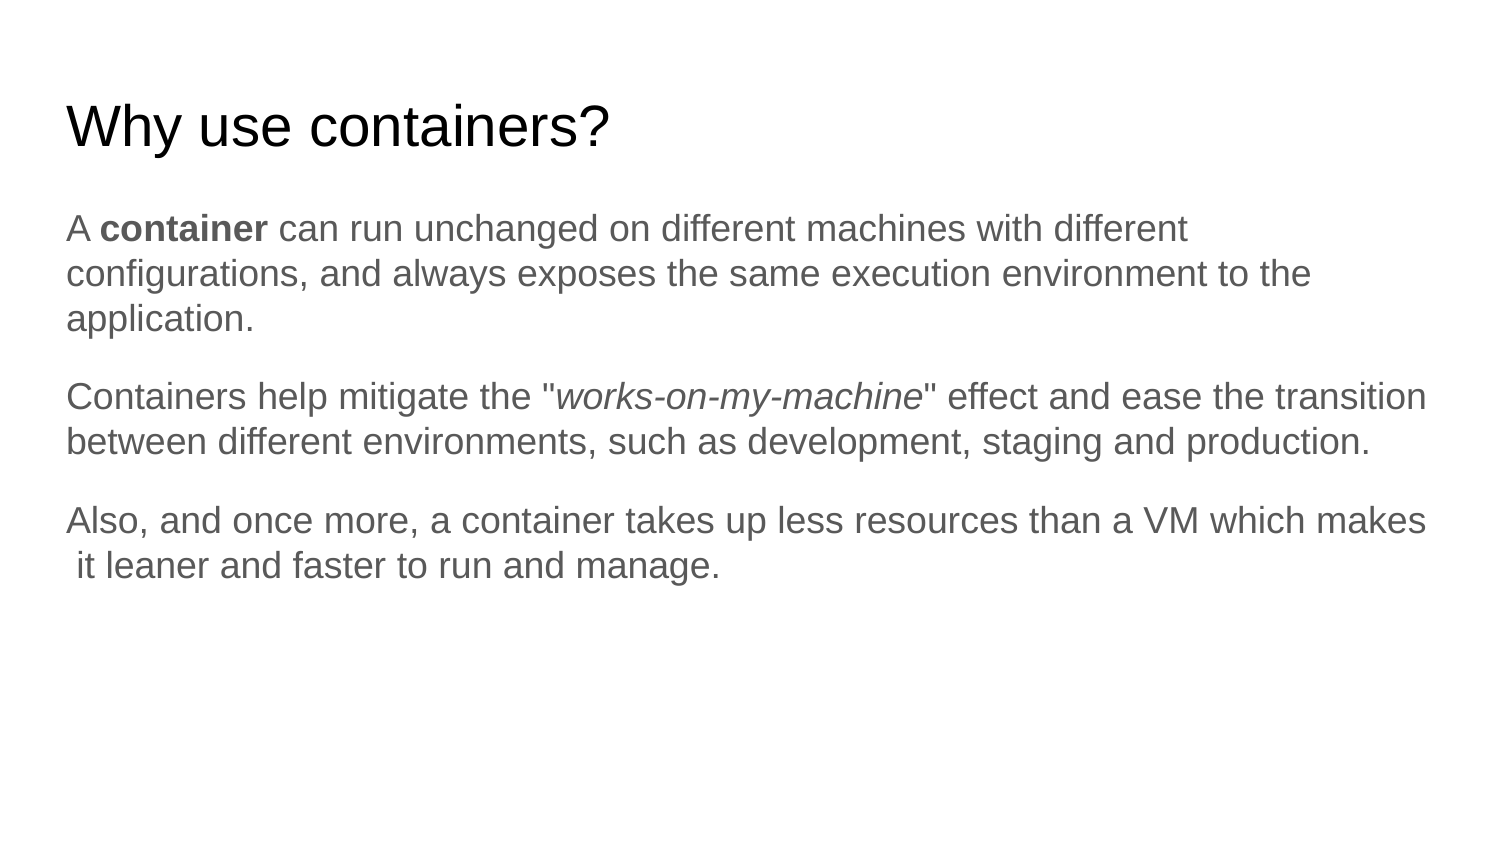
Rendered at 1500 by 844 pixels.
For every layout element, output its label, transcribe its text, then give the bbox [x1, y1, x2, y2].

title Why use containers? [51, 72, 1449, 167]
list A container can run unchanged on different machines with different configurations, and always exposes the same execution environment to the application. Containers help mitigate the "works-on-my-machine" effect and ease the transition between different environments, such as development, staging and production. Also, and once more, a container takes up less resources than a VM which makes it leaner and faster to run and manage. [51, 189, 1449, 750]
